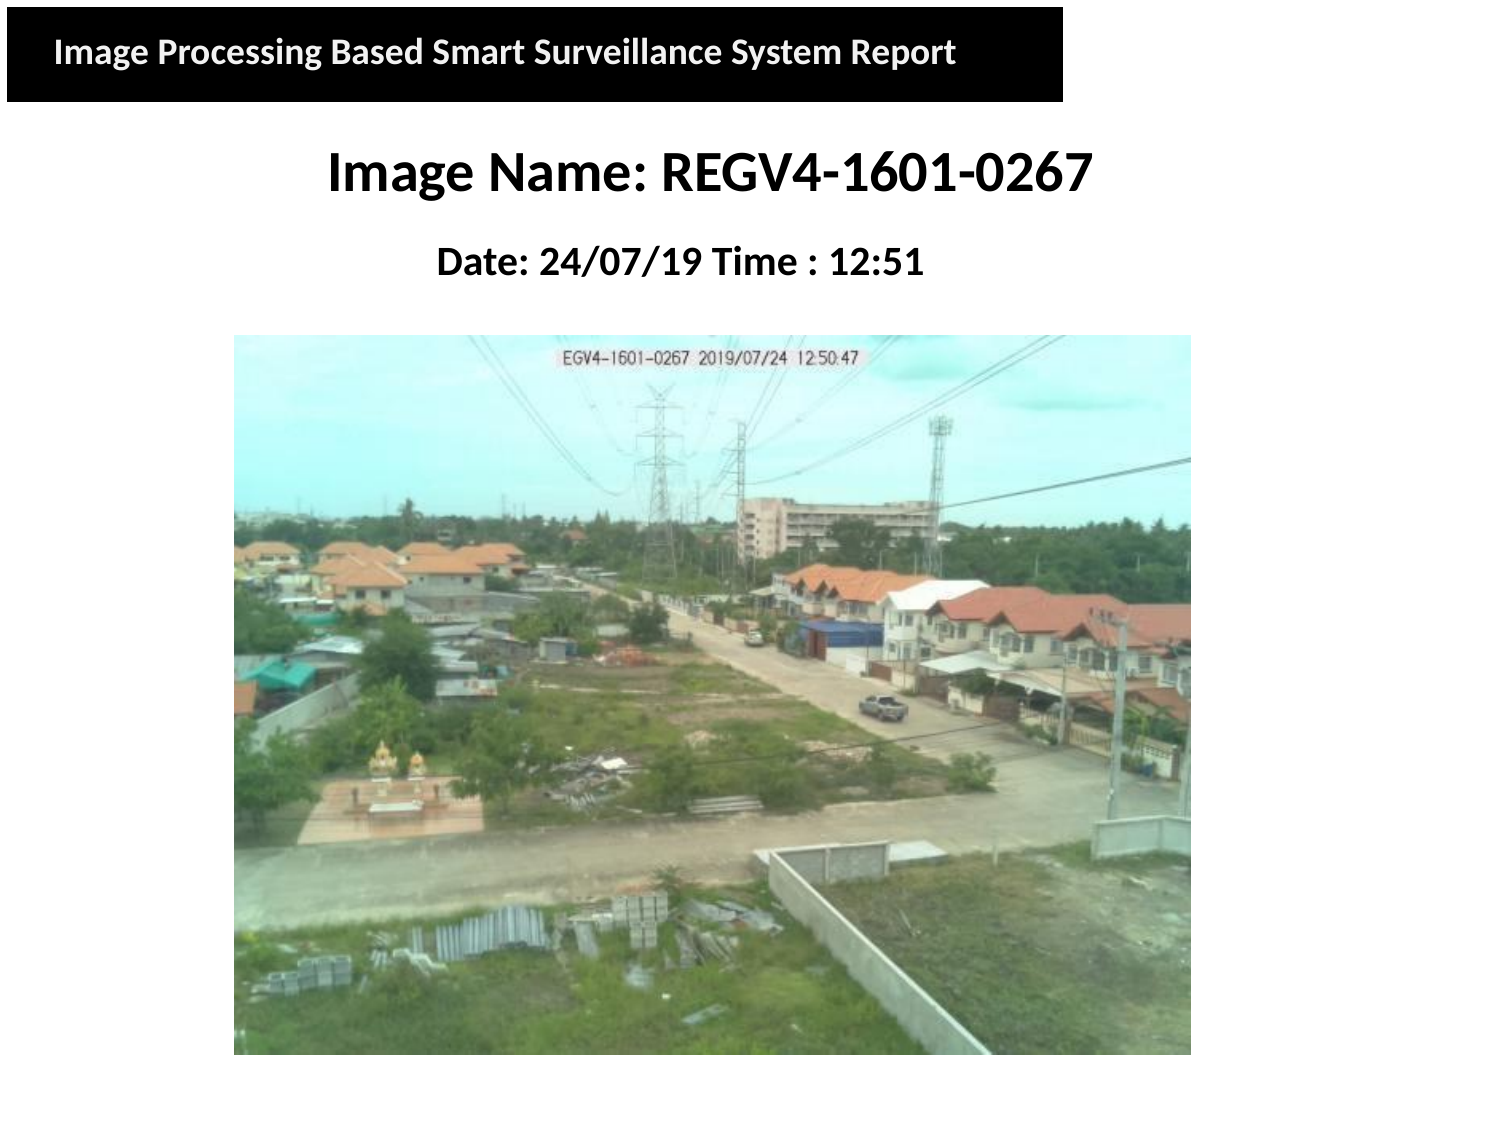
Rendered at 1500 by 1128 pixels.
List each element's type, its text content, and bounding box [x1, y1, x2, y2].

picture [234, 335, 1191, 1055]
text_box Image Name: REGV4-1601-0267 [312, 140, 1251, 335]
text_box Date: 24/07/19 Time : 12:51 [421, 234, 1360, 547]
picture [7, 7, 1063, 102]
text_box Image Processing Based Smart Surveillance System Report [39, 23, 977, 180]
